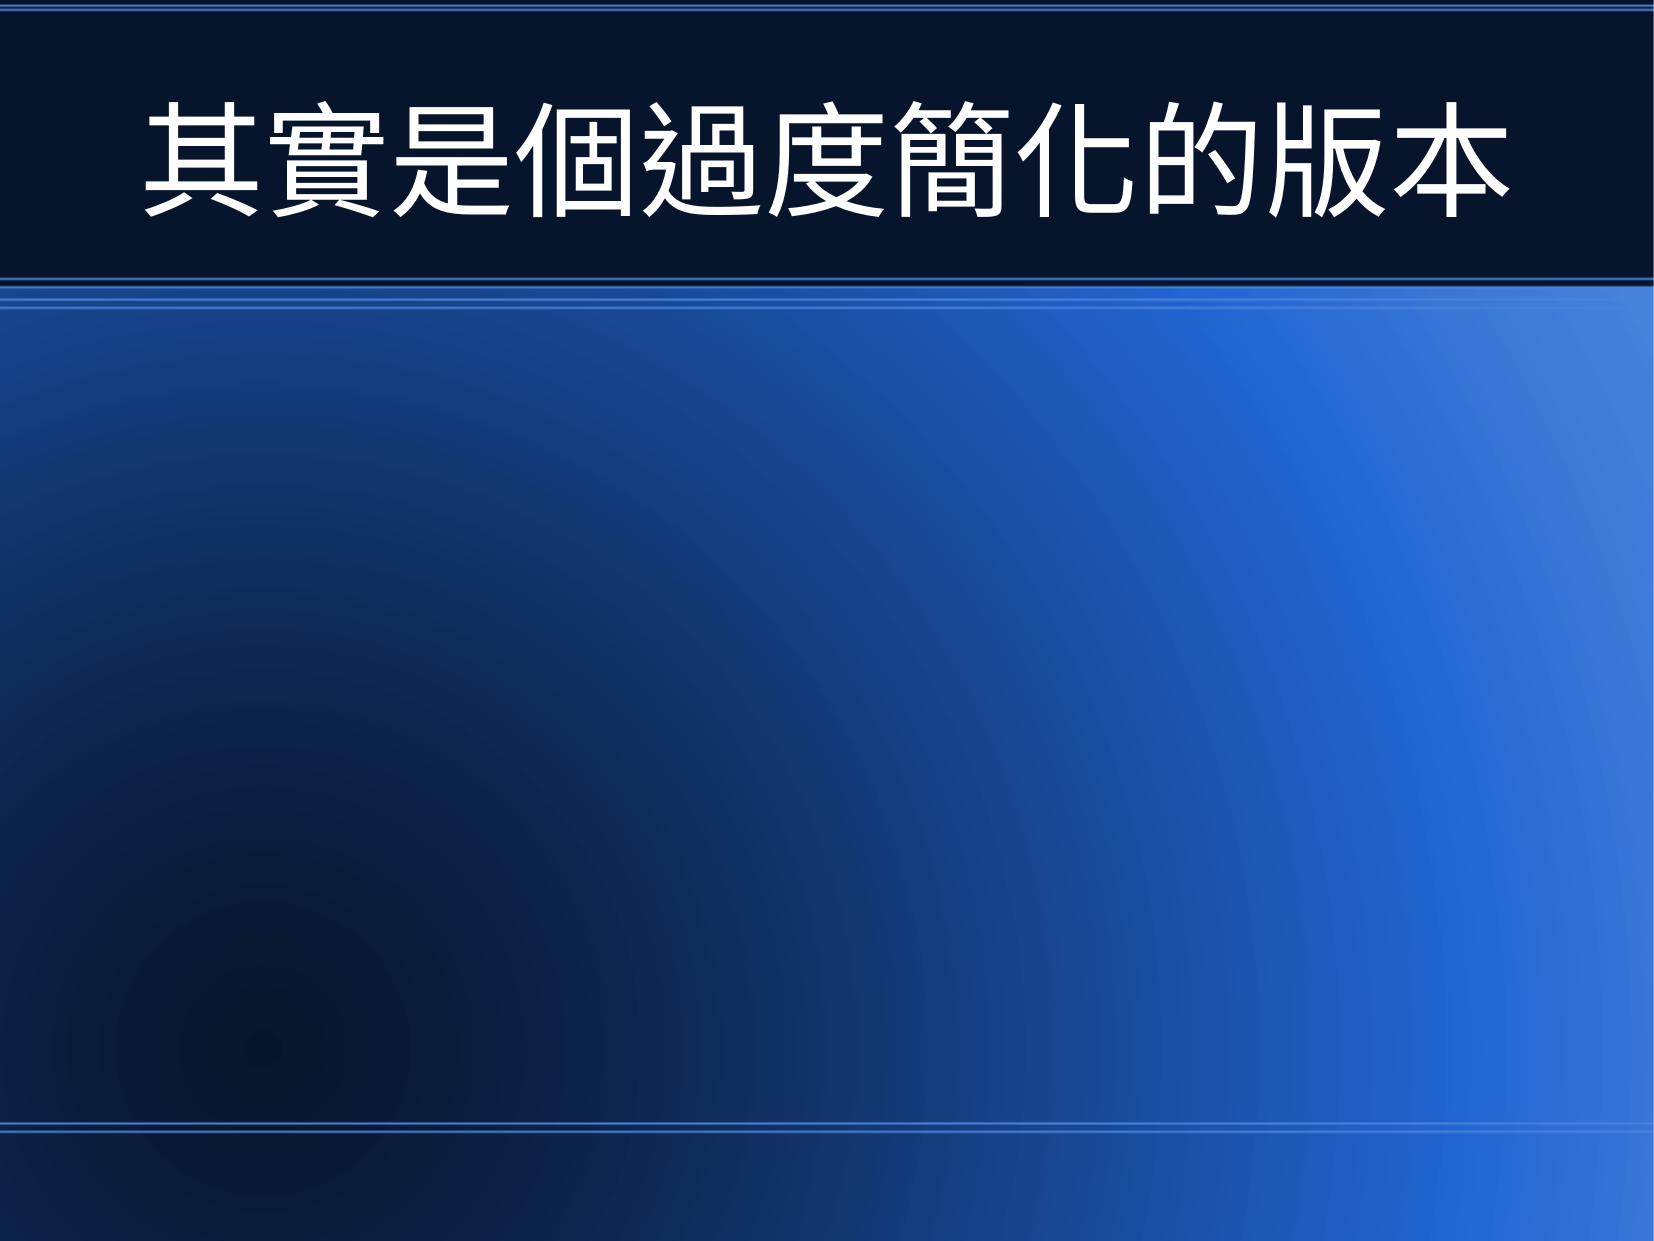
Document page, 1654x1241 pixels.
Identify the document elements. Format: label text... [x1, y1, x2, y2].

title 其實是個過度簡化的版本 [82, 49, 1571, 257]
picture [0, 0, 1654, 1241]
